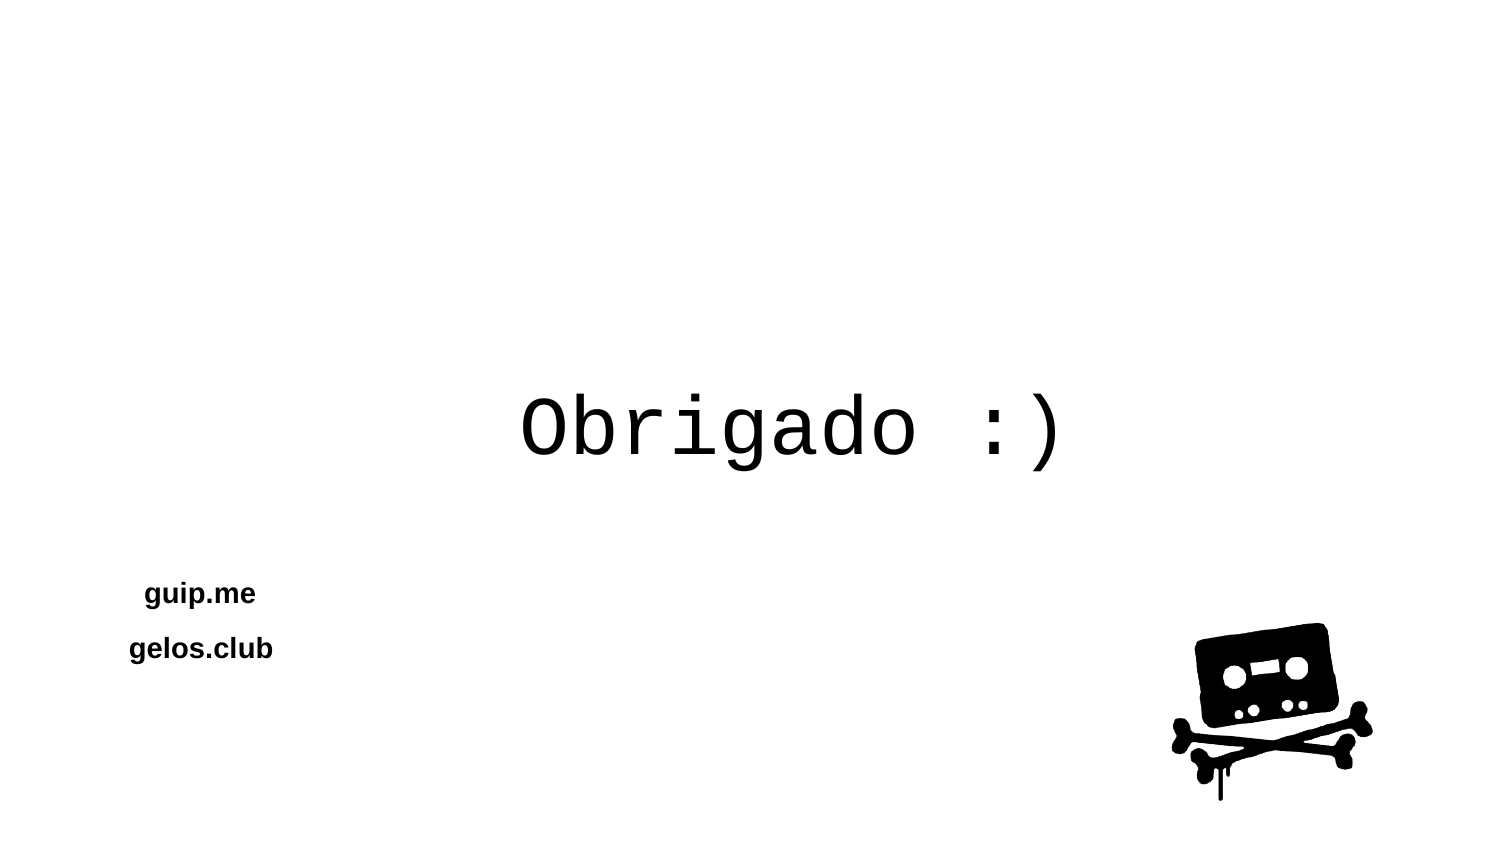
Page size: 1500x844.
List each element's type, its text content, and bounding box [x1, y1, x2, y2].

picture [1163, 596, 1380, 813]
text_box gelos.club [113, 614, 291, 680]
text_box guip.me [129, 559, 276, 625]
text_box Obrigado :) [505, 356, 1176, 487]
